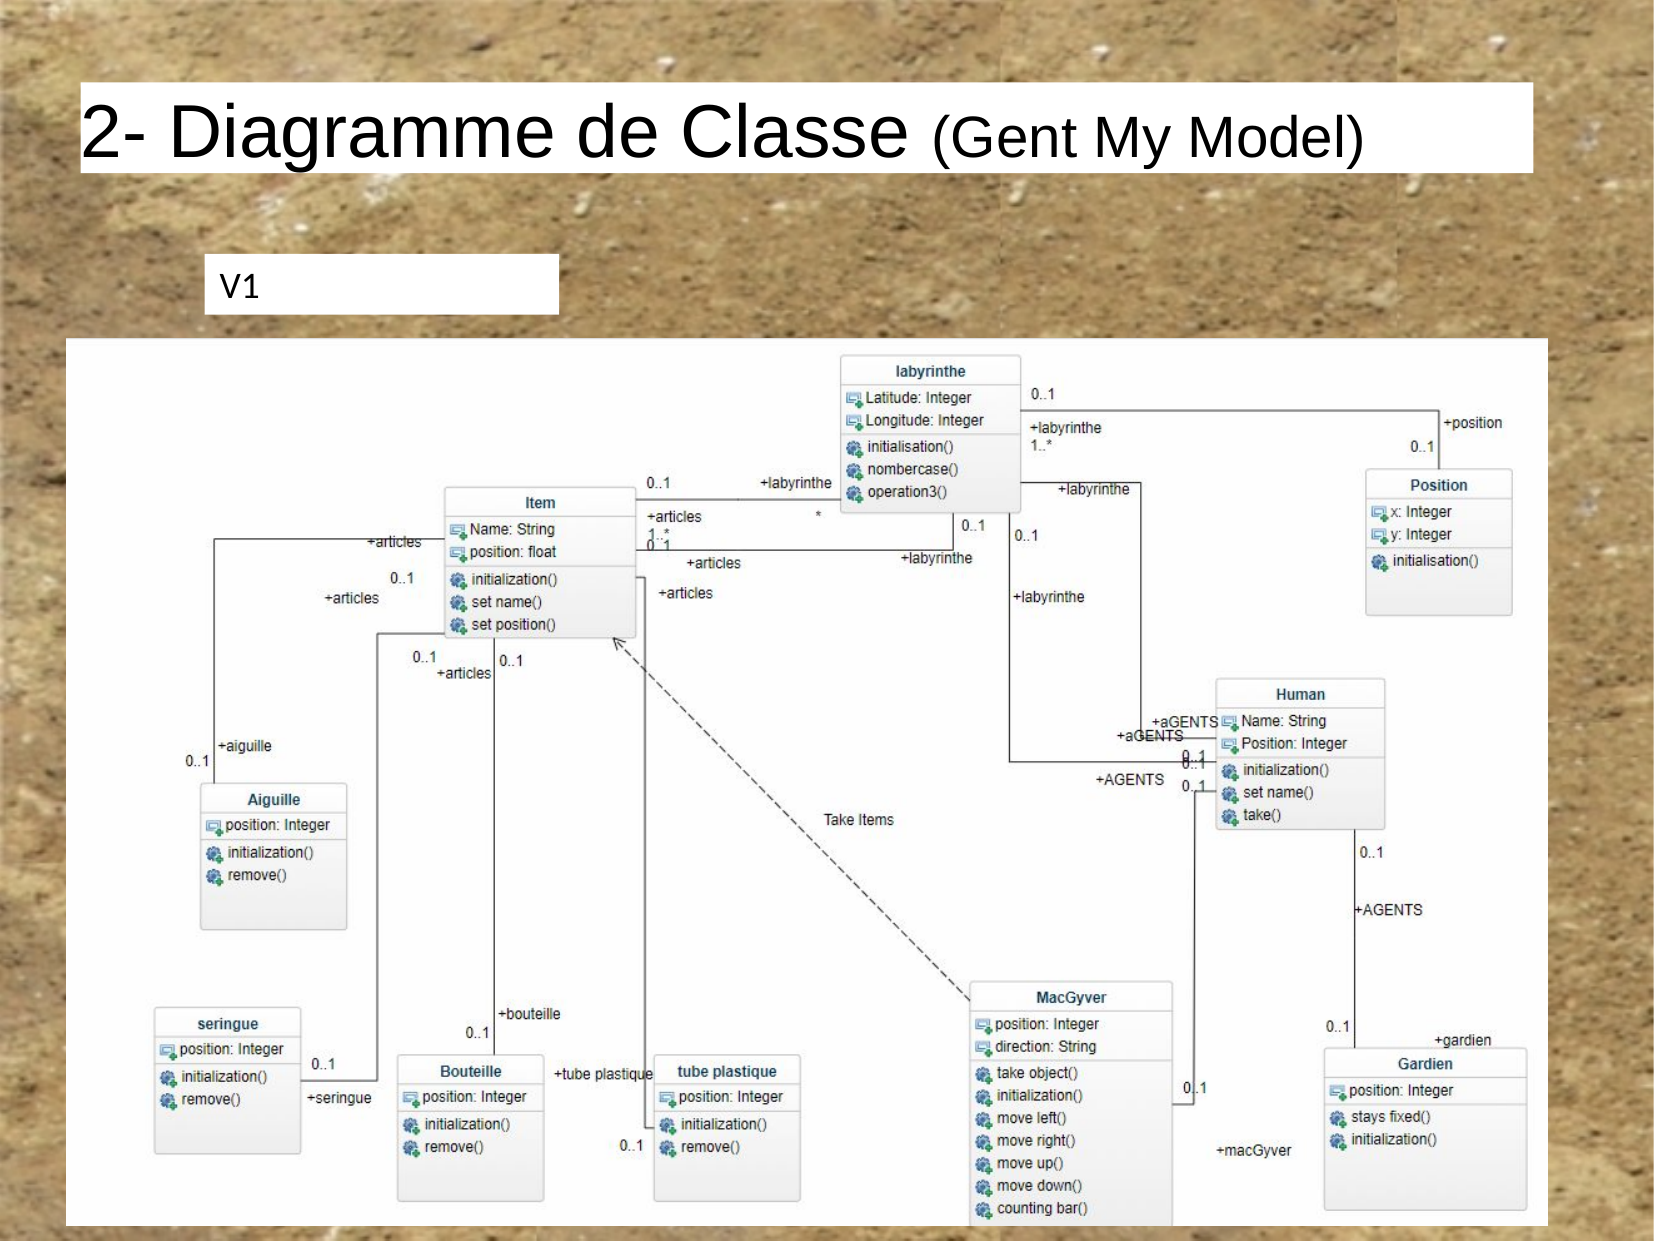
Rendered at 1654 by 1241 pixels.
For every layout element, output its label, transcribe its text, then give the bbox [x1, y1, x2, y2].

picture [0, 0, 1654, 1241]
text_box 2- Diagramme de Classe (Gent My Model) [80, 82, 1534, 174]
text_box V1 [204, 253, 560, 315]
